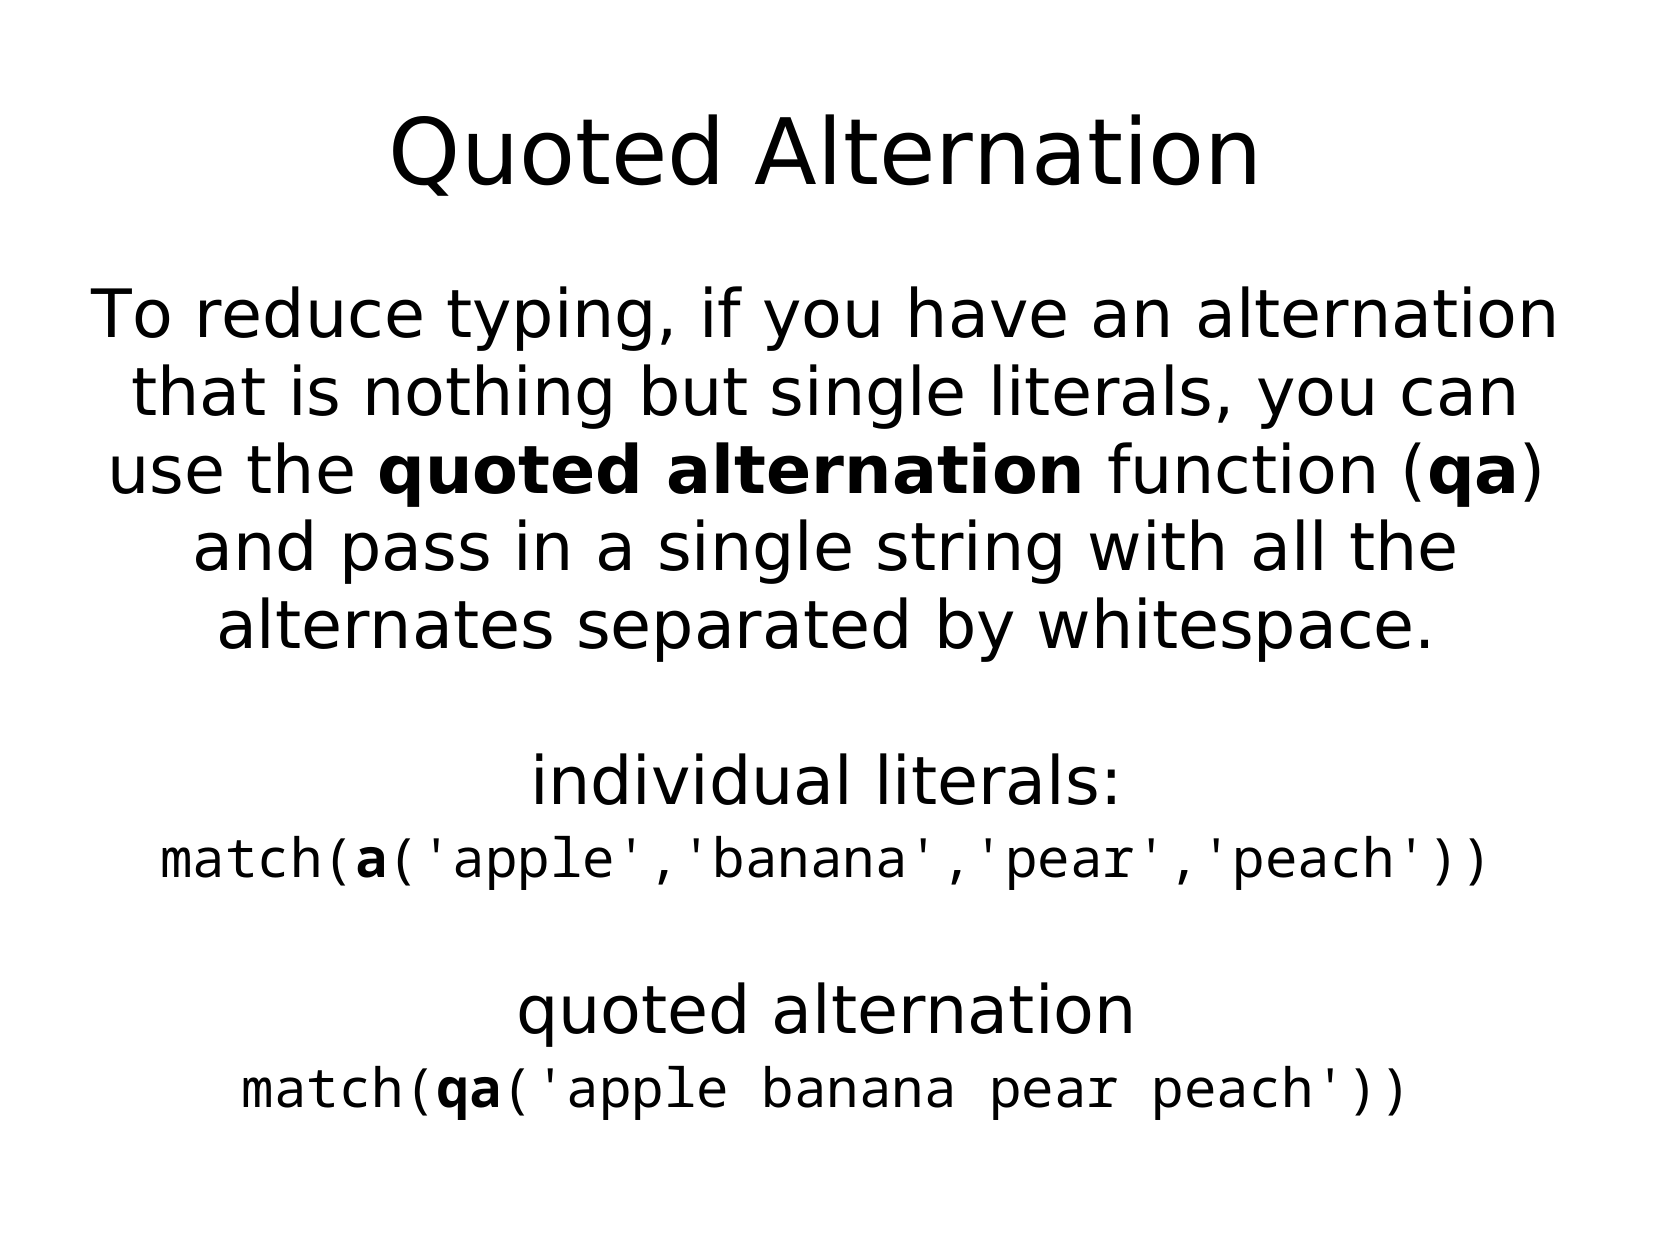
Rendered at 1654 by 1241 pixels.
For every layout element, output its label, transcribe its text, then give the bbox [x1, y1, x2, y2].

subtitle To reduce typing, if you have an alternation that is nothing but single literals, you can use the quoted alternation function (qa) and pass in a single string with all the alternates separated by whitespace. individual literals: match(a('apple','banana','pear','peach')) quoted alternation match(qa('apple banana pear peach')) [82, 285, 1571, 1115]
title Quoted Alternation [82, 49, 1571, 257]
